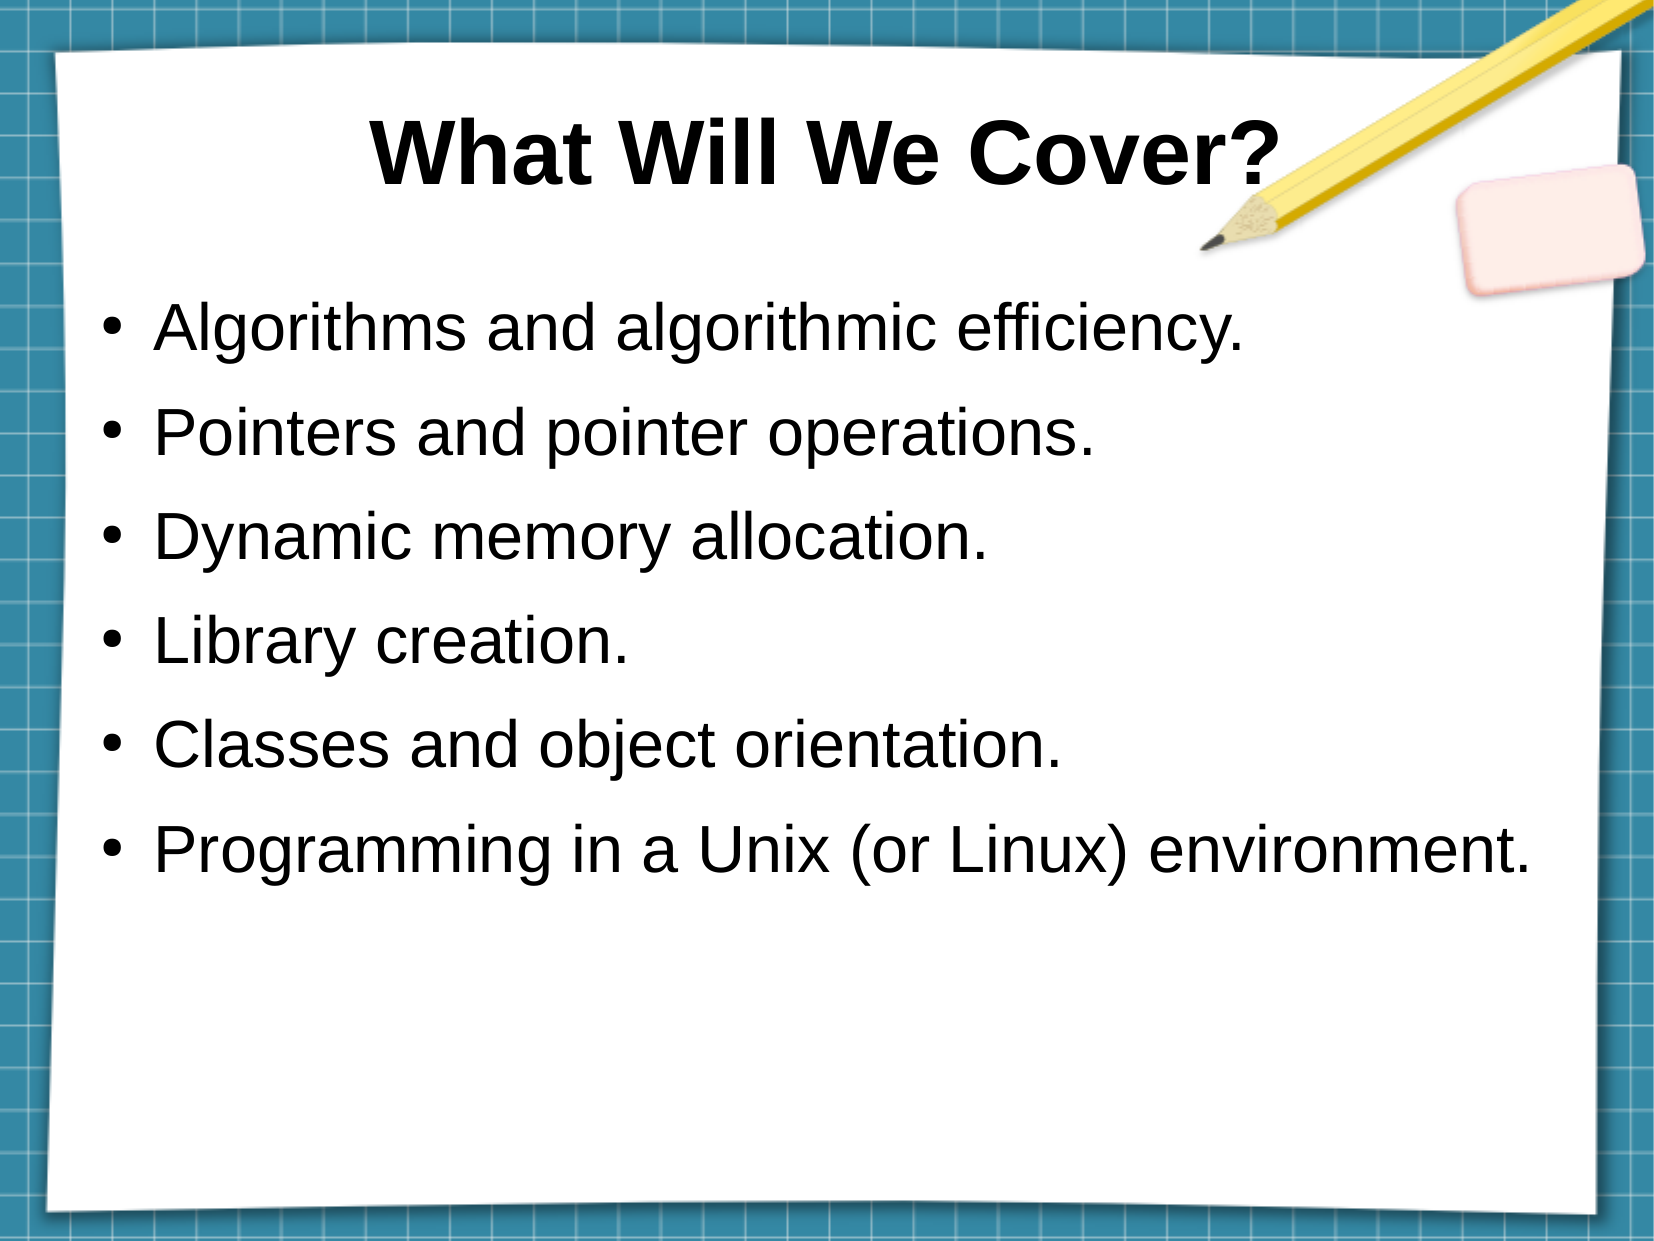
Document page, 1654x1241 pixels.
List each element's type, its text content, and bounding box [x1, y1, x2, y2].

list Algorithms and algorithmic efficiency. Pointers and pointer operations. Dynamic memory allocation. Library creation. Classes and object orientation. Programming in a Unix (or Linux) environment. [82, 290, 1571, 1010]
picture [0, 0, 1654, 1241]
title What Will We Cover? [82, 49, 1571, 257]
